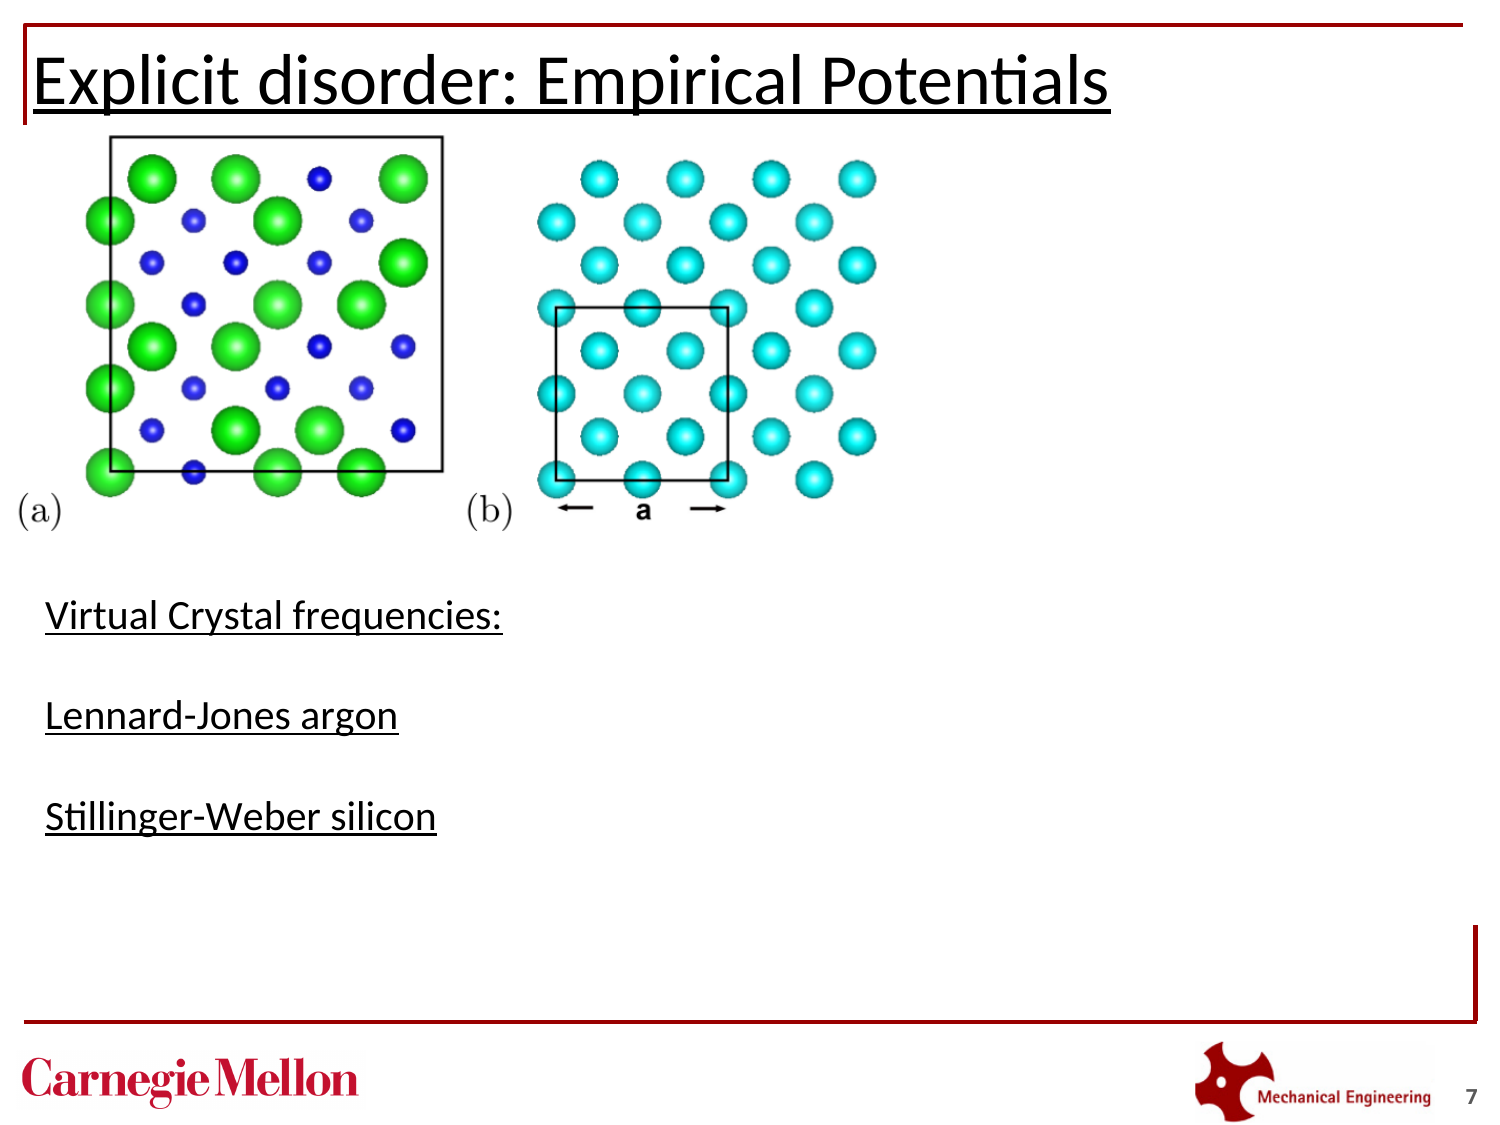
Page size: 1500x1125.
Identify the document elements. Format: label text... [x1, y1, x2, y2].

picture [4, 134, 905, 542]
picture [1192, 1034, 1438, 1125]
title Explicit disorder: Empirical Potentials [17, 24, 1411, 127]
text_box Virtual Crystal frequencies: Lennard-Jones argon Stillinger-Weber silicon [30, 580, 1081, 846]
picture [16, 1050, 366, 1110]
